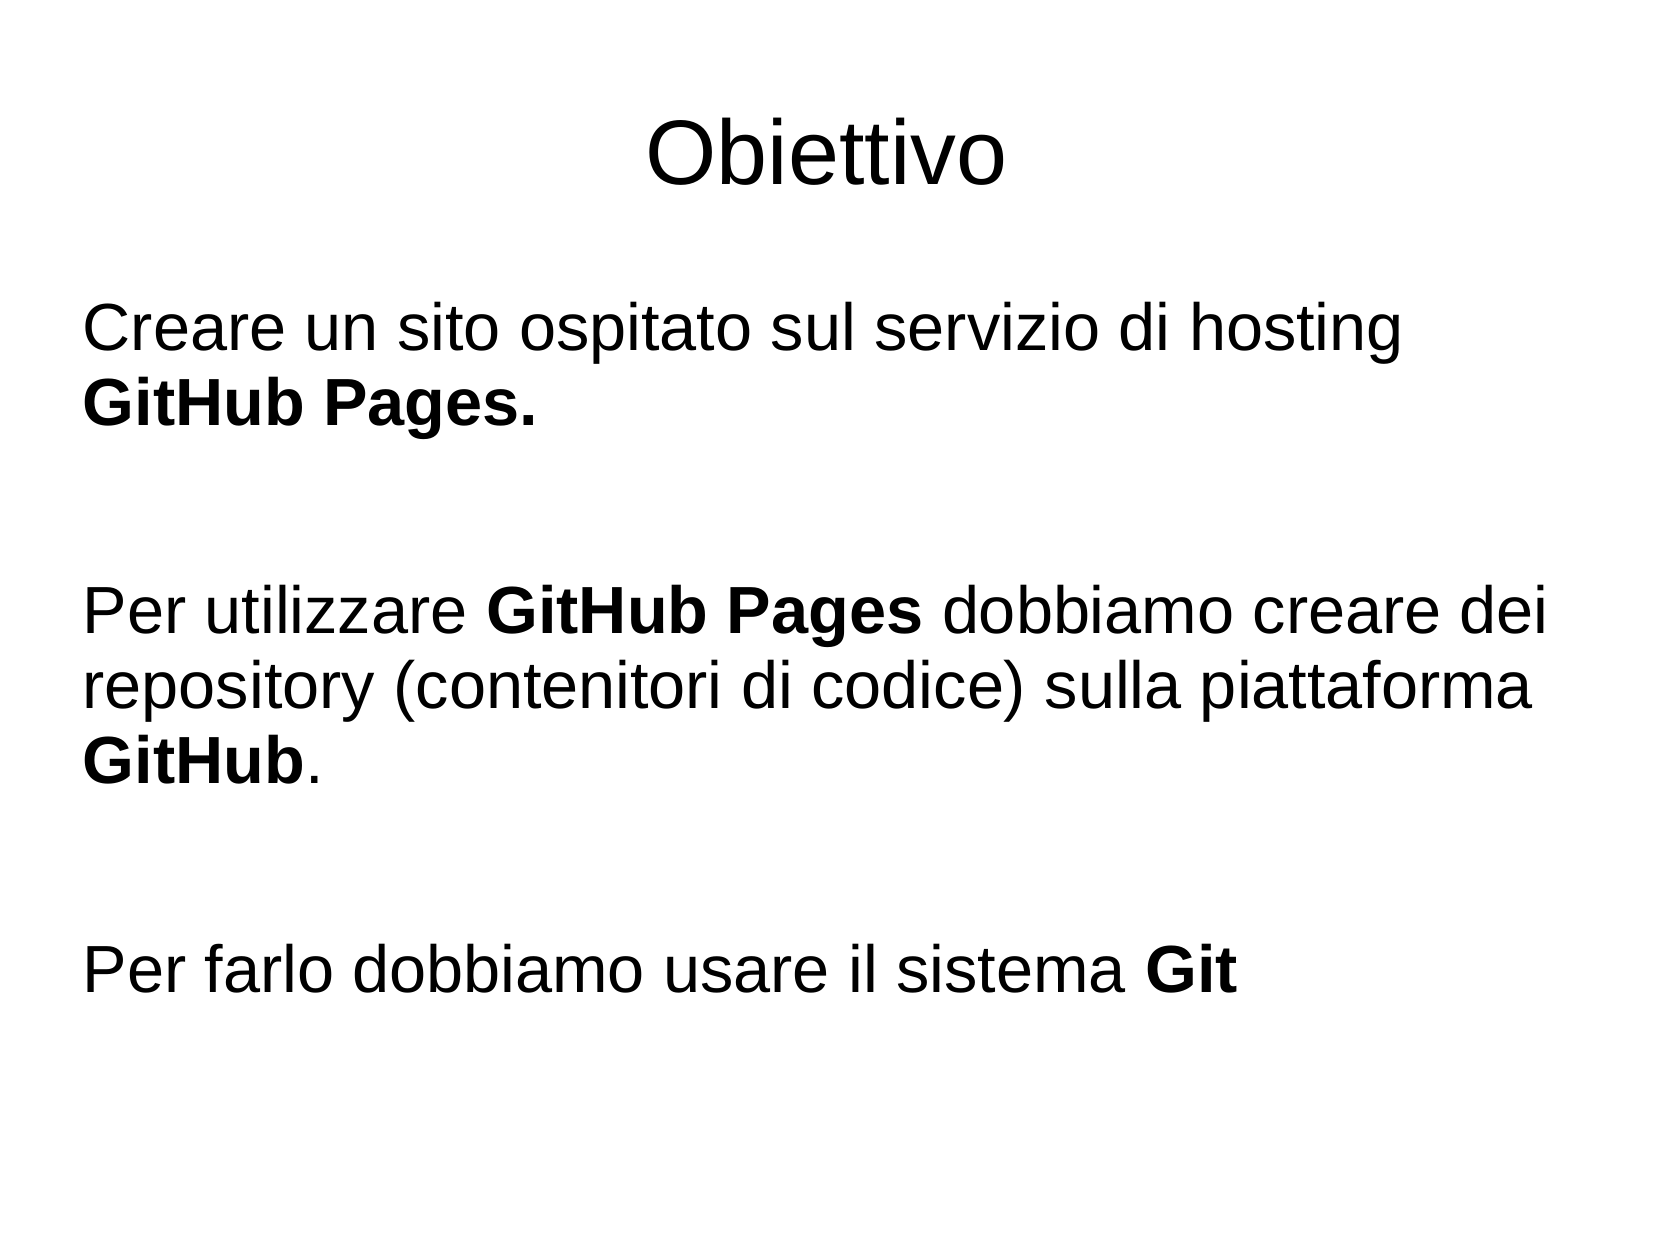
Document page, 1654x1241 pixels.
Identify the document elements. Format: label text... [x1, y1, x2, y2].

list Creare un sito ospitato sul servizio di hosting GitHub Pages. Per utilizzare GitHub Pages dobbiamo creare dei repository (contenitori di codice) sulla piattaforma GitHub. Per farlo dobbiamo usare il sistema Git [82, 290, 1571, 1010]
title Obiettivo [82, 49, 1571, 257]
